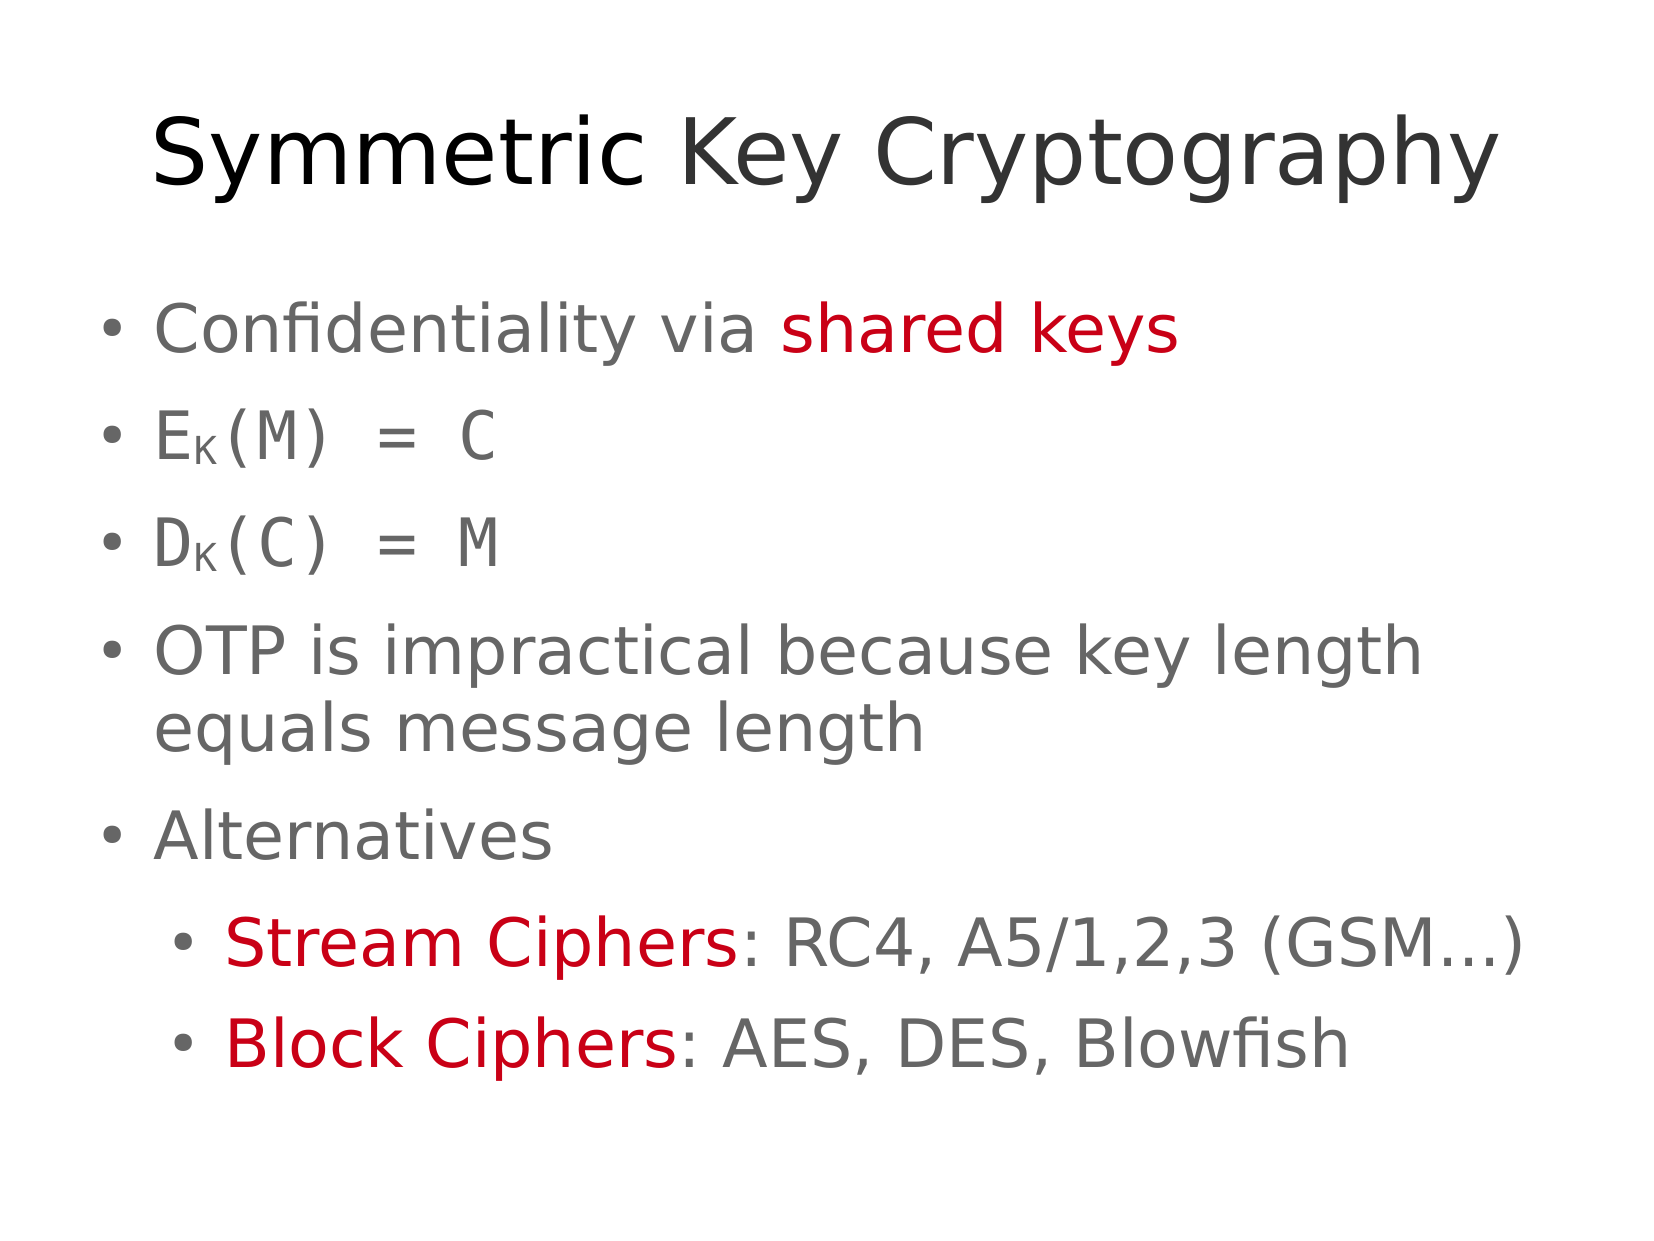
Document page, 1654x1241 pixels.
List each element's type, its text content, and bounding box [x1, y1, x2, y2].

title Symmetric Key Cryptography [82, 56, 1571, 250]
list Confidentiality via shared keys EK(M) = C DK(C) = M OTP is impractical because key length equals message length Alternatives Stream Ciphers: RC4, A5/1,2,3 (GSM...) Block Ciphers: AES, DES, Blowfish [82, 290, 1571, 1109]
